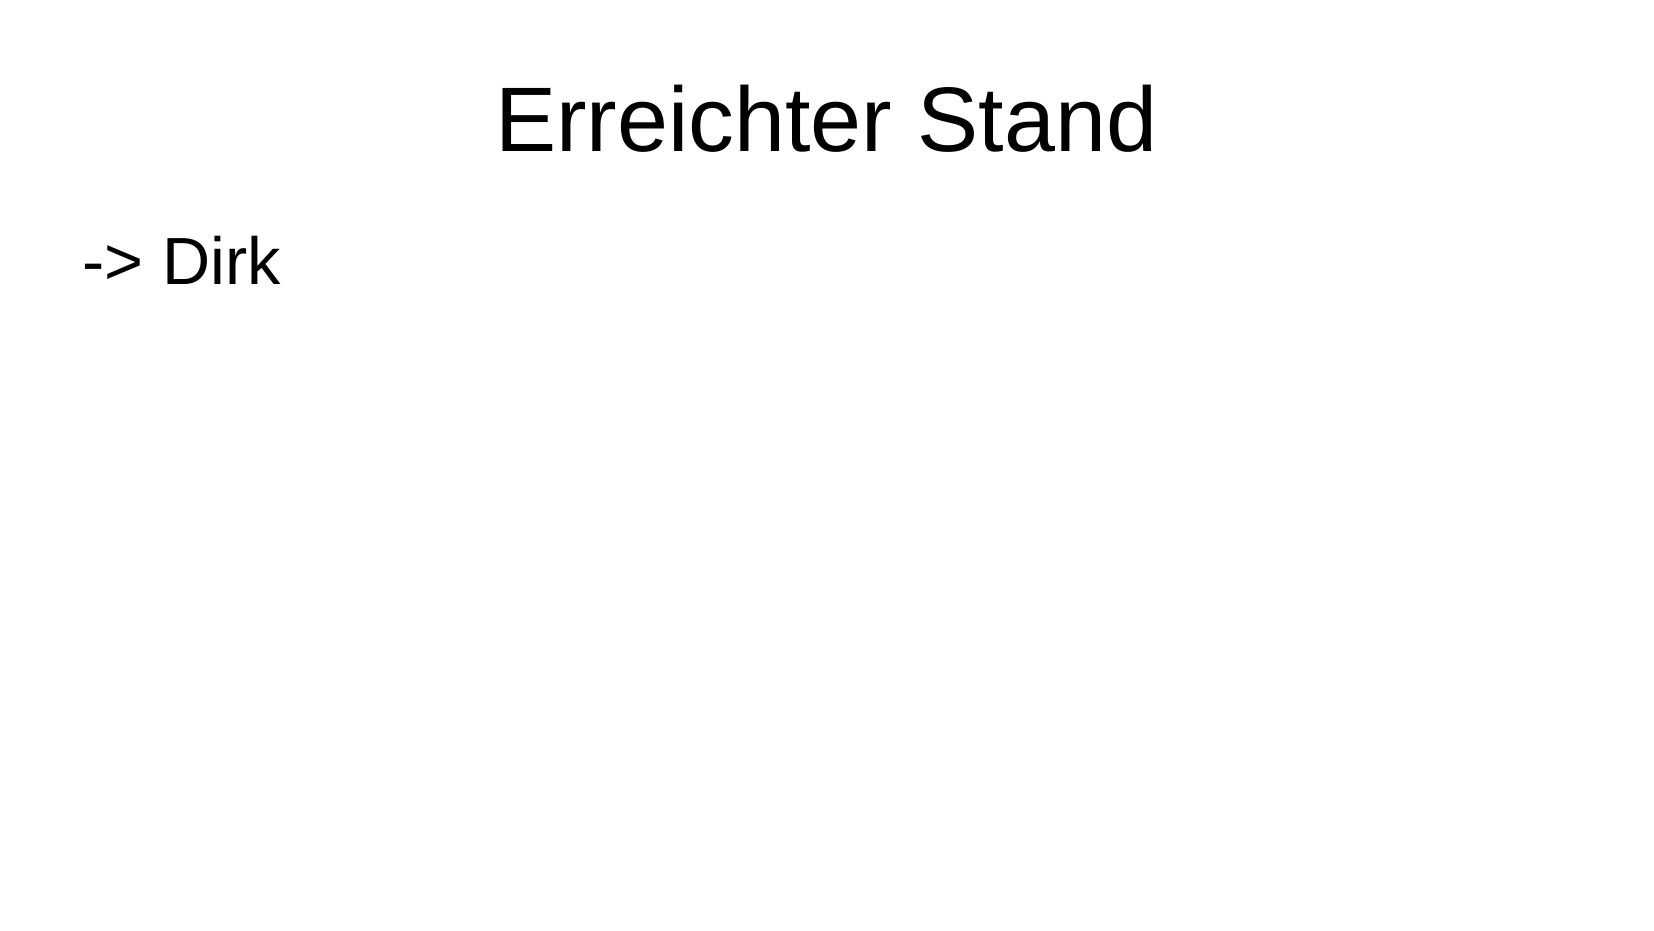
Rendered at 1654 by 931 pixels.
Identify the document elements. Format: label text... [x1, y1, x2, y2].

title Erreichter Stand [82, 37, 1571, 193]
list -> Dirk [82, 217, 1571, 758]
